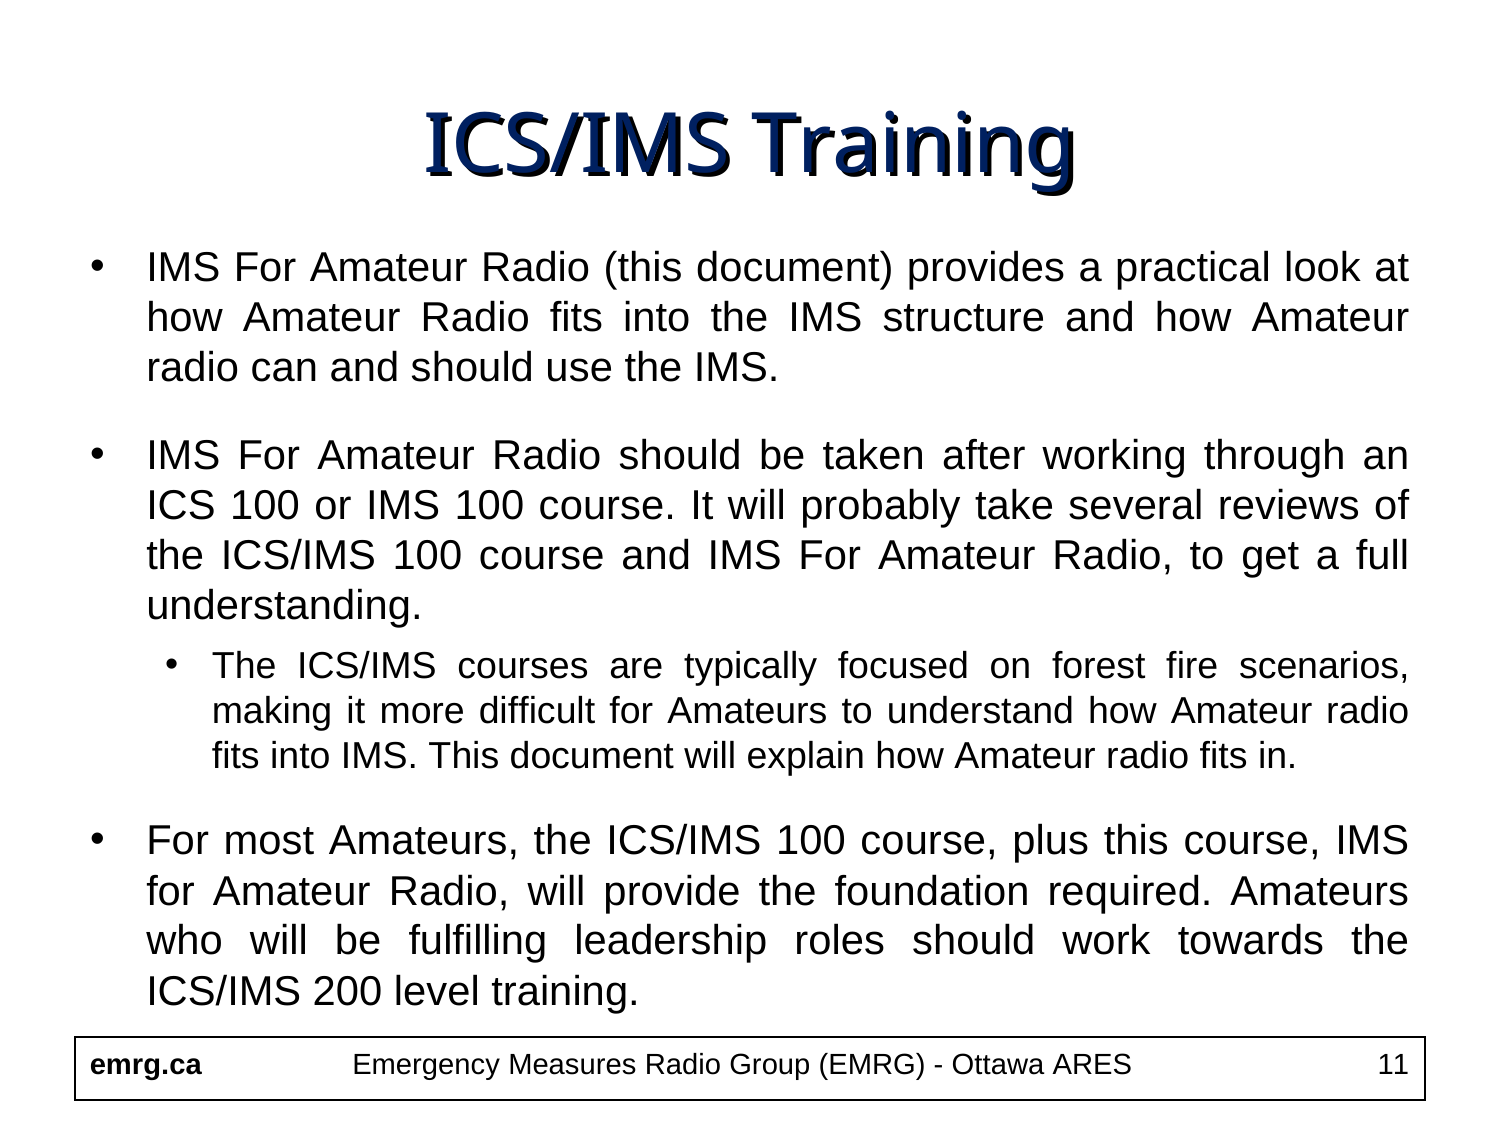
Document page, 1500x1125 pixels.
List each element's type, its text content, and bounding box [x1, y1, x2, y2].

text_box Emergency Measures Radio Group (EMRG) - Ottawa ARES [247, 1037, 1238, 1103]
title ICS/IMS Training [75, 45, 1426, 232]
text_box <number> [1246, 1037, 1426, 1103]
list IMS For Amateur Radio (this document) provides a practical look at how Amateur Radio fits into the IMS structure and how Amateur radio can and should use the IMS. IMS For Amateur Radio should be taken after working through an ICS 100 or IMS 100 course. It will probably take several reviews of the ICS/IMS 100 course and IMS For Amateur Radio, to get a full understanding. The ICS/IMS courses are typically focused on forest fire scenarios, making it more difficult for Amateurs to understand how Amateur radio fits into IMS. This document will explain how Amateur radio fits in. For most Amateurs, the ICS/IMS 100 course, plus this course, IMS for Amateur Radio, will provide the foundation required. Amateurs who will be fulfilling leadership roles should work towards the ICS/IMS 200 level training. [75, 232, 1426, 1038]
